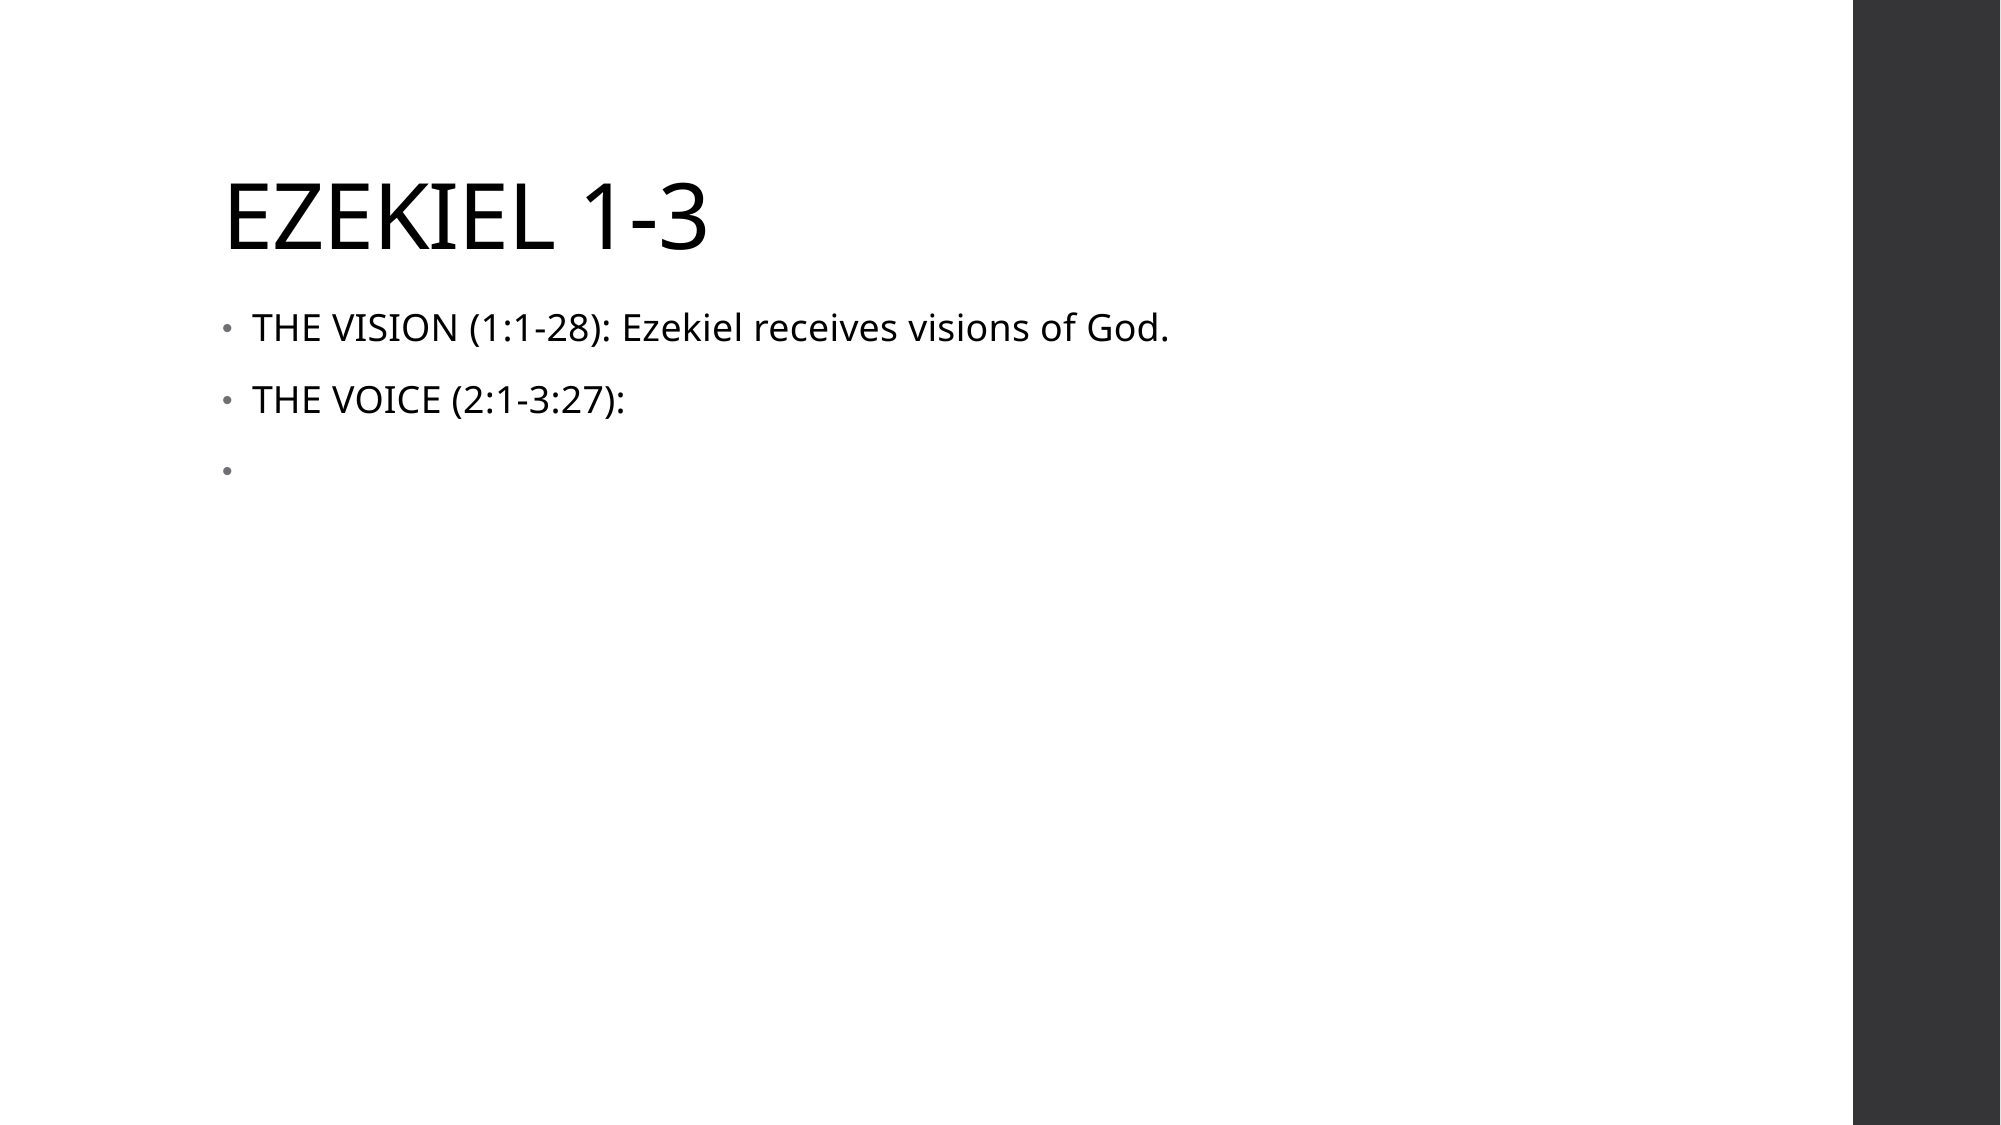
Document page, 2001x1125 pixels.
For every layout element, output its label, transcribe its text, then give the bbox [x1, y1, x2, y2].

list THE VISION (1:1-28): Ezekiel receives visions of God. THE VOICE (2:1-3:27): [206, 299, 1617, 1014]
title EZEKIEL 1-3 [206, 60, 1797, 278]
